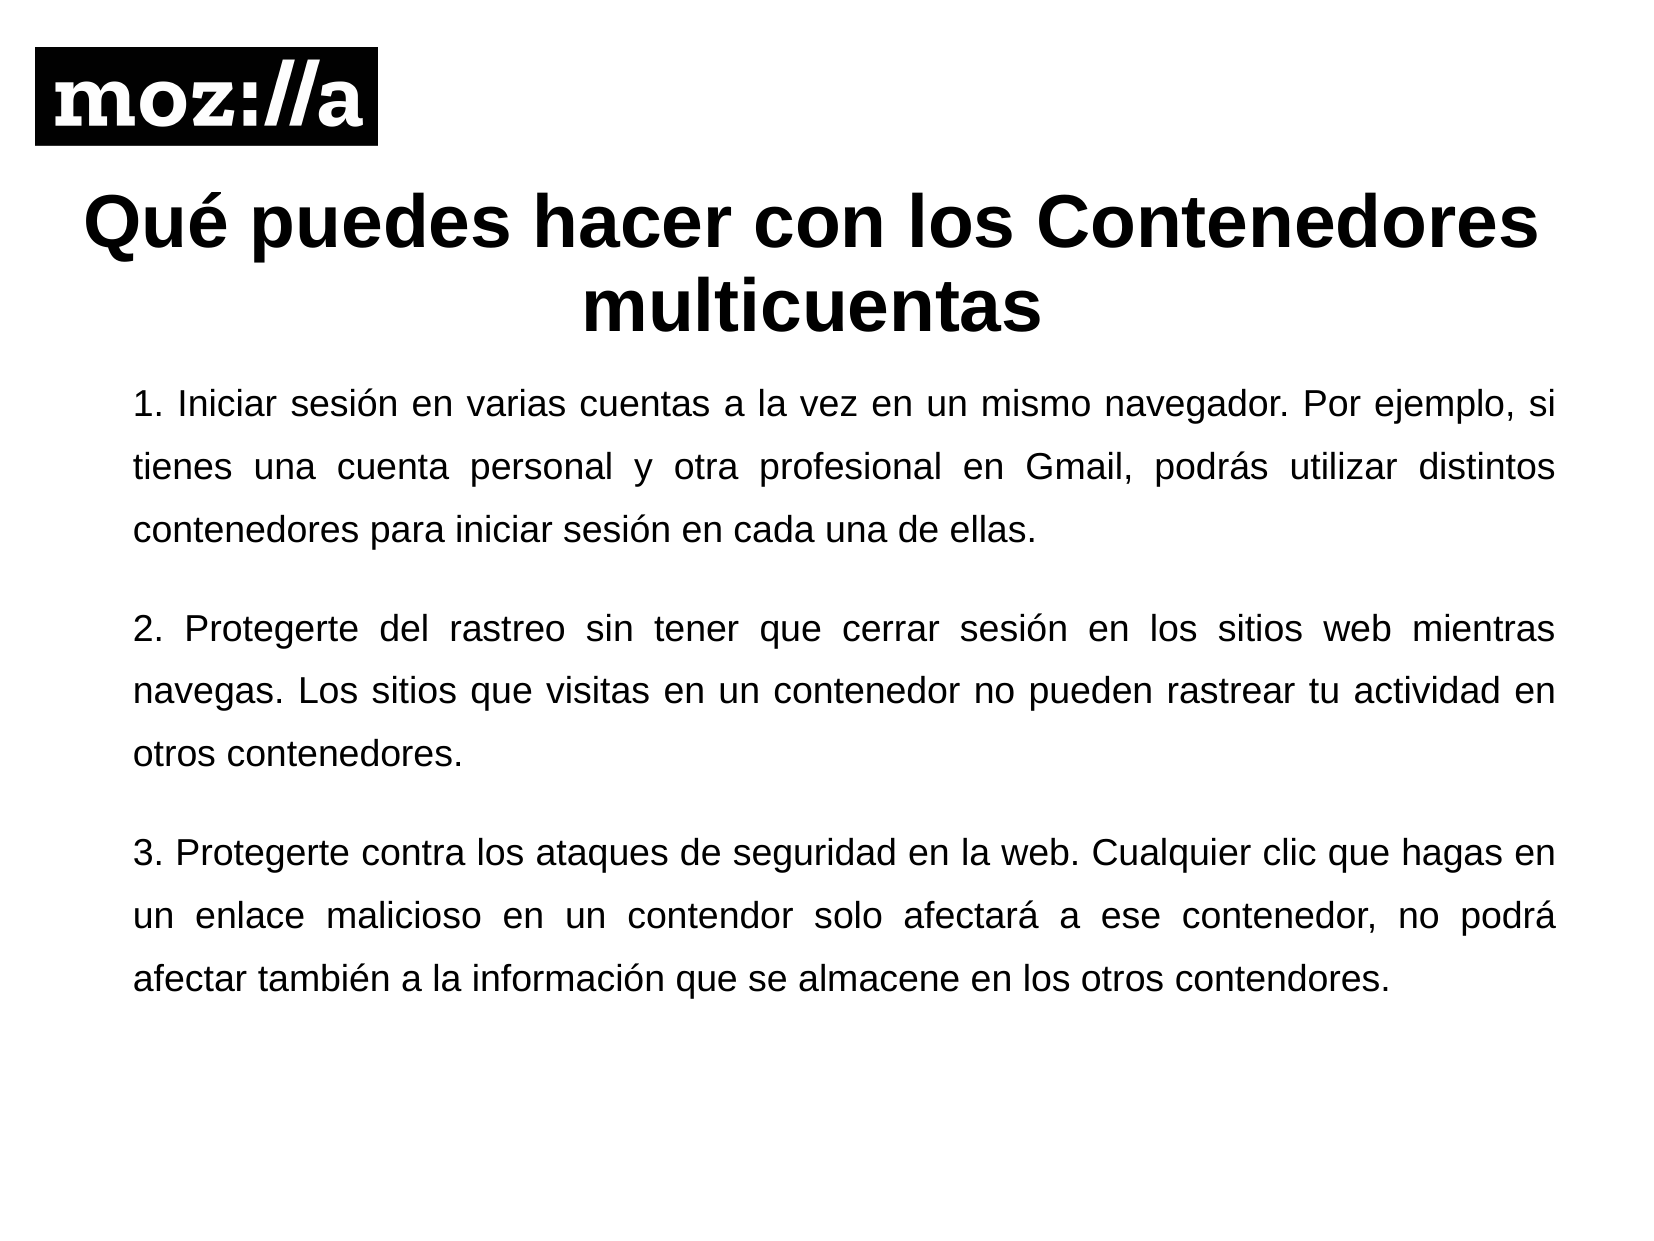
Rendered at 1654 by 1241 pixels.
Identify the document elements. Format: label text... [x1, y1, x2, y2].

subtitle [82, 290, 1571, 1010]
picture [35, 47, 378, 146]
text_box Qué puedes hacer con los Contenedores multicuentas [68, 179, 1557, 348]
text_box 1. Iniciar sesión en varias cuentas a la vez en un mismo navegador. Por ejemplo, si tienes una cuenta personal y otra profesional en Gmail, podrás utilizar distintos contenedores para iniciar sesión en cada una de ellas. 2. Protegerte del rastreo sin tener que cerrar sesión en los sitios web mientras navegas. Los sitios que visitas en un contenedor no pueden rastrear tu actividad en otros contenedores. 3. Protegerte contra los ataques de seguridad en la web. Cualquier clic que hagas en un enlace malicioso en un contendor solo afectará a ese contenedor, no podrá afectar también a la información que se almacene en los otros contendores. [118, 354, 1571, 1007]
